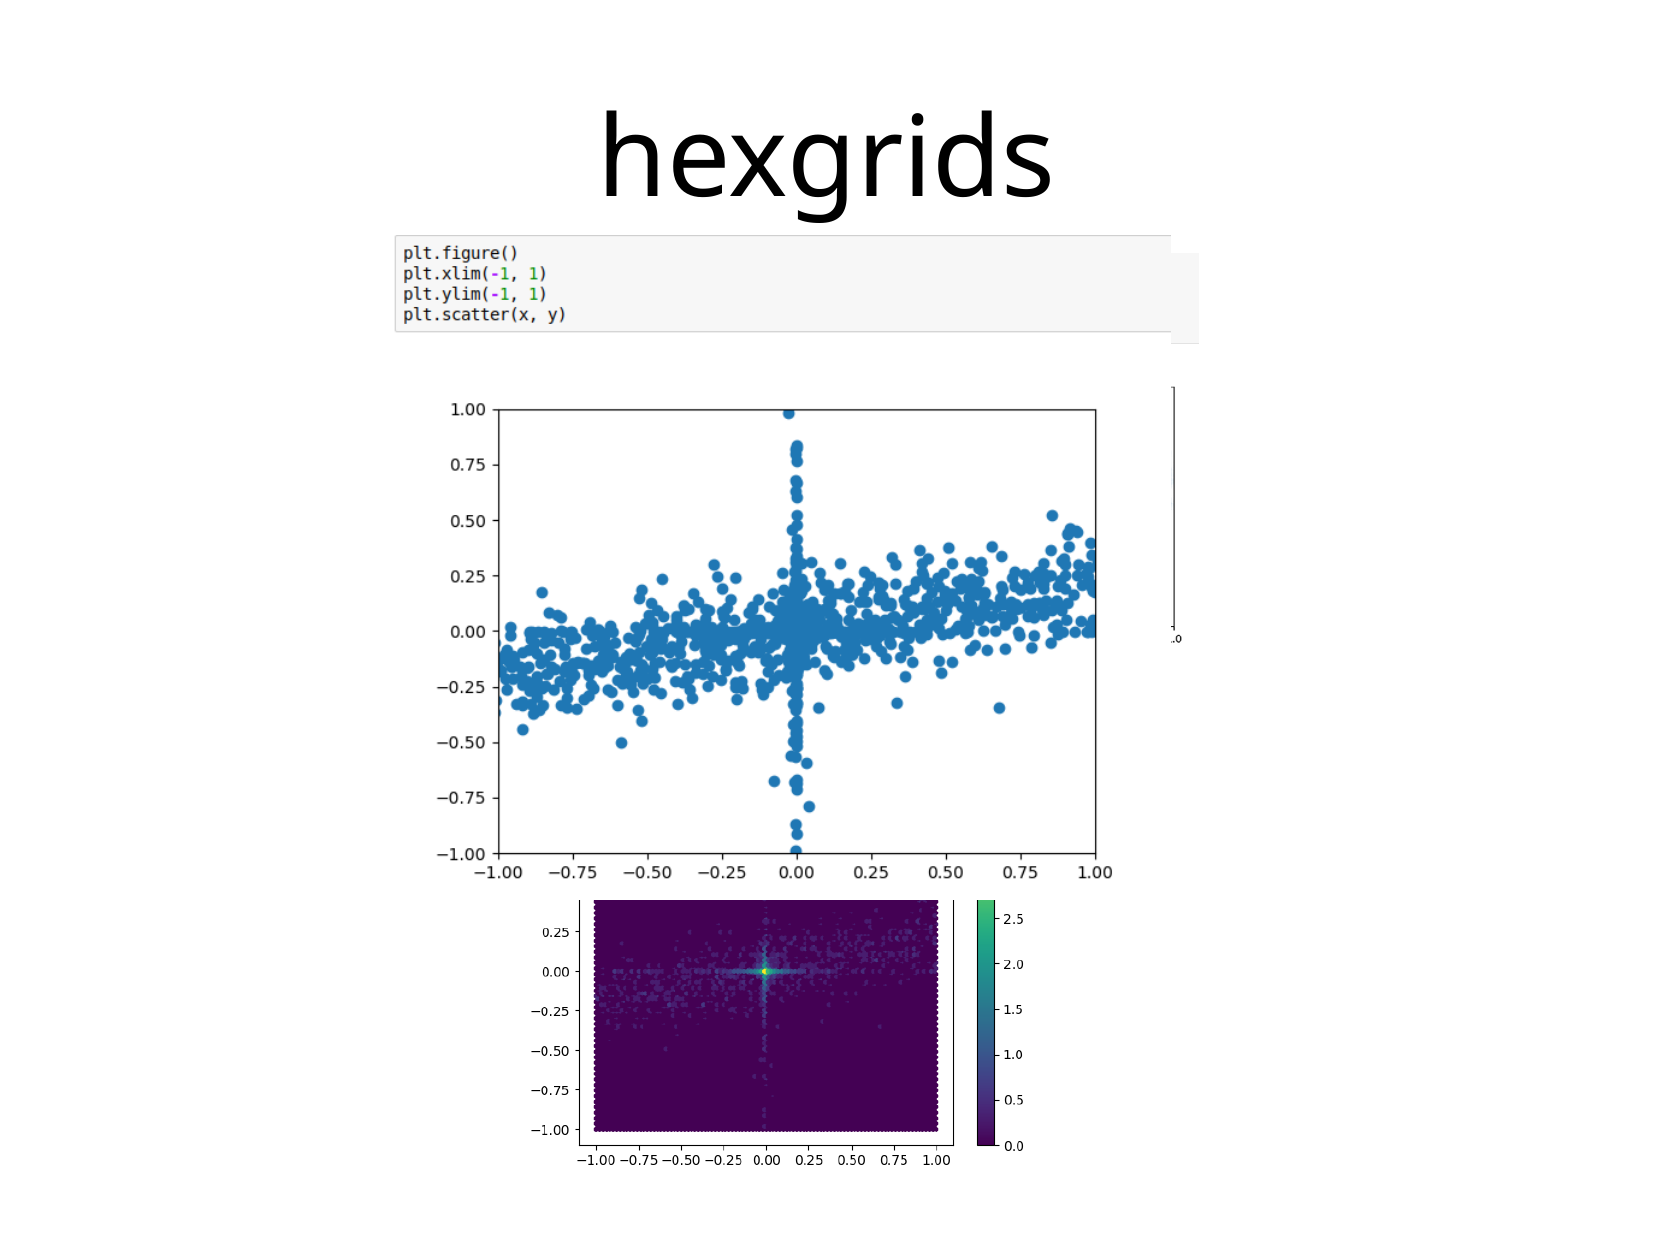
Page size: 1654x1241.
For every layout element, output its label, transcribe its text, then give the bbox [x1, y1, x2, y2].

picture [390, 235, 1199, 1186]
title hexgrids [82, 49, 1571, 257]
